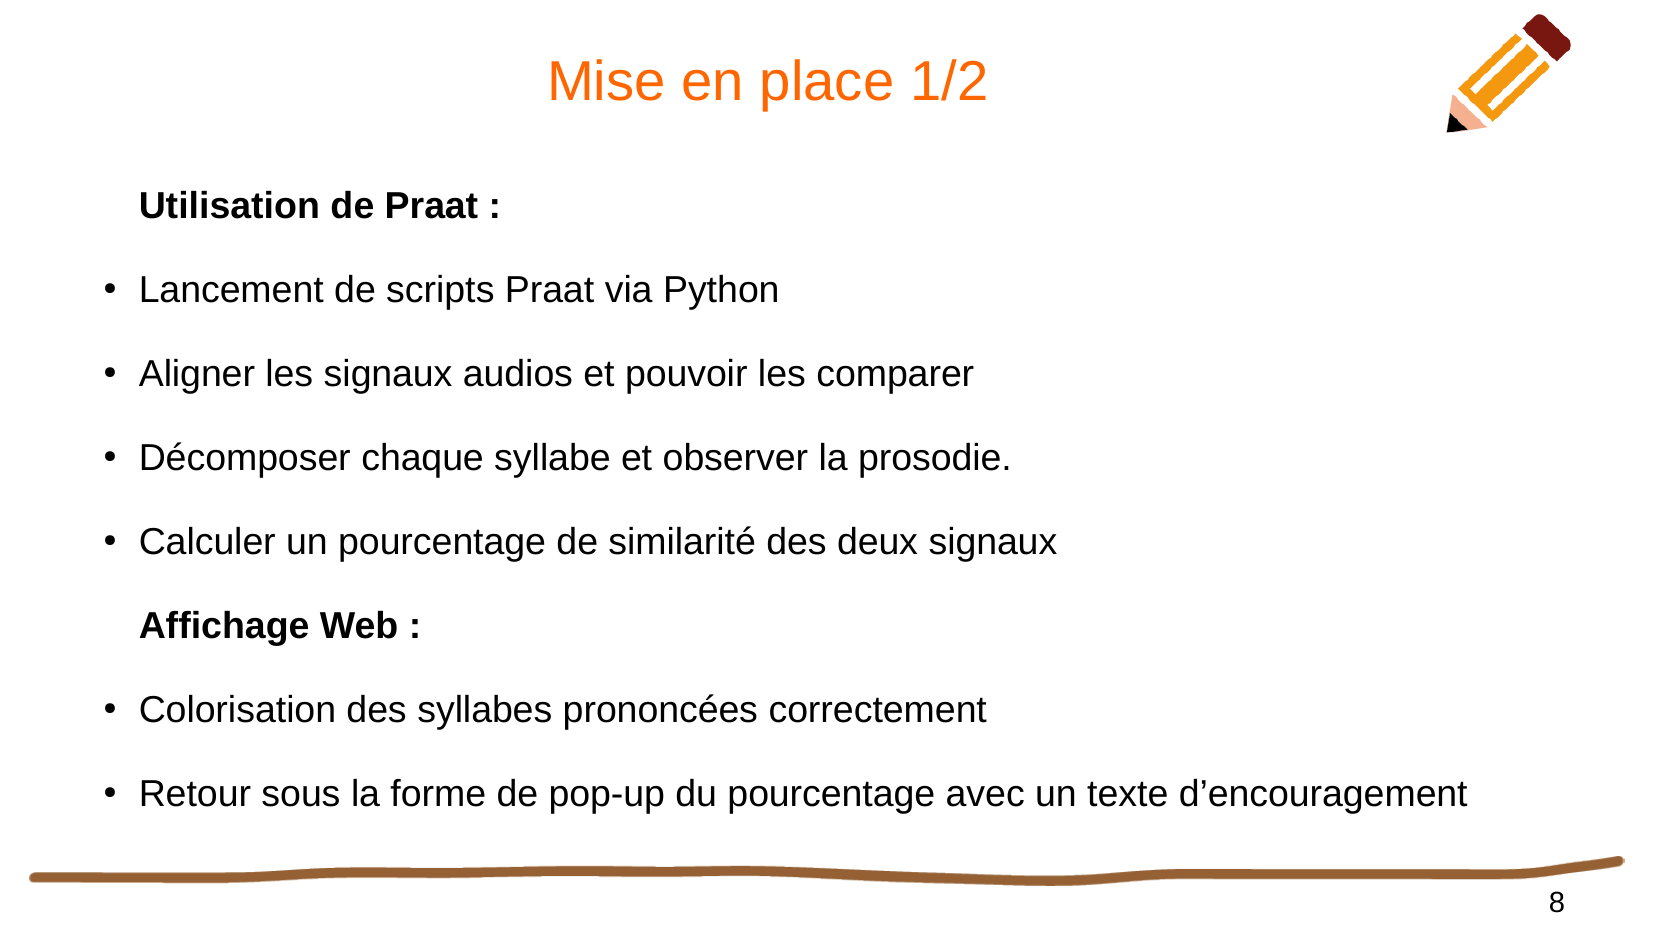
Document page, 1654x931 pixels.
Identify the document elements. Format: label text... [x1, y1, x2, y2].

text_box Utilisation de Praat : Lancement de scripts Praat via Python Aligner les signaux audios et pouvoir les comparer Décomposer chaque syllabe et observer la prosodie. Calculer un pourcentage de similarité des deux signaux Affichage Web : Colorisation des syllabes prononcées correctement Retour sous la forme de pop-up du pourcentage avec un texte d’encouragement [88, 177, 1506, 822]
picture [1446, 14, 1571, 133]
title Mise en place 1/2 [88, 29, 1447, 133]
picture [29, 856, 1625, 886]
